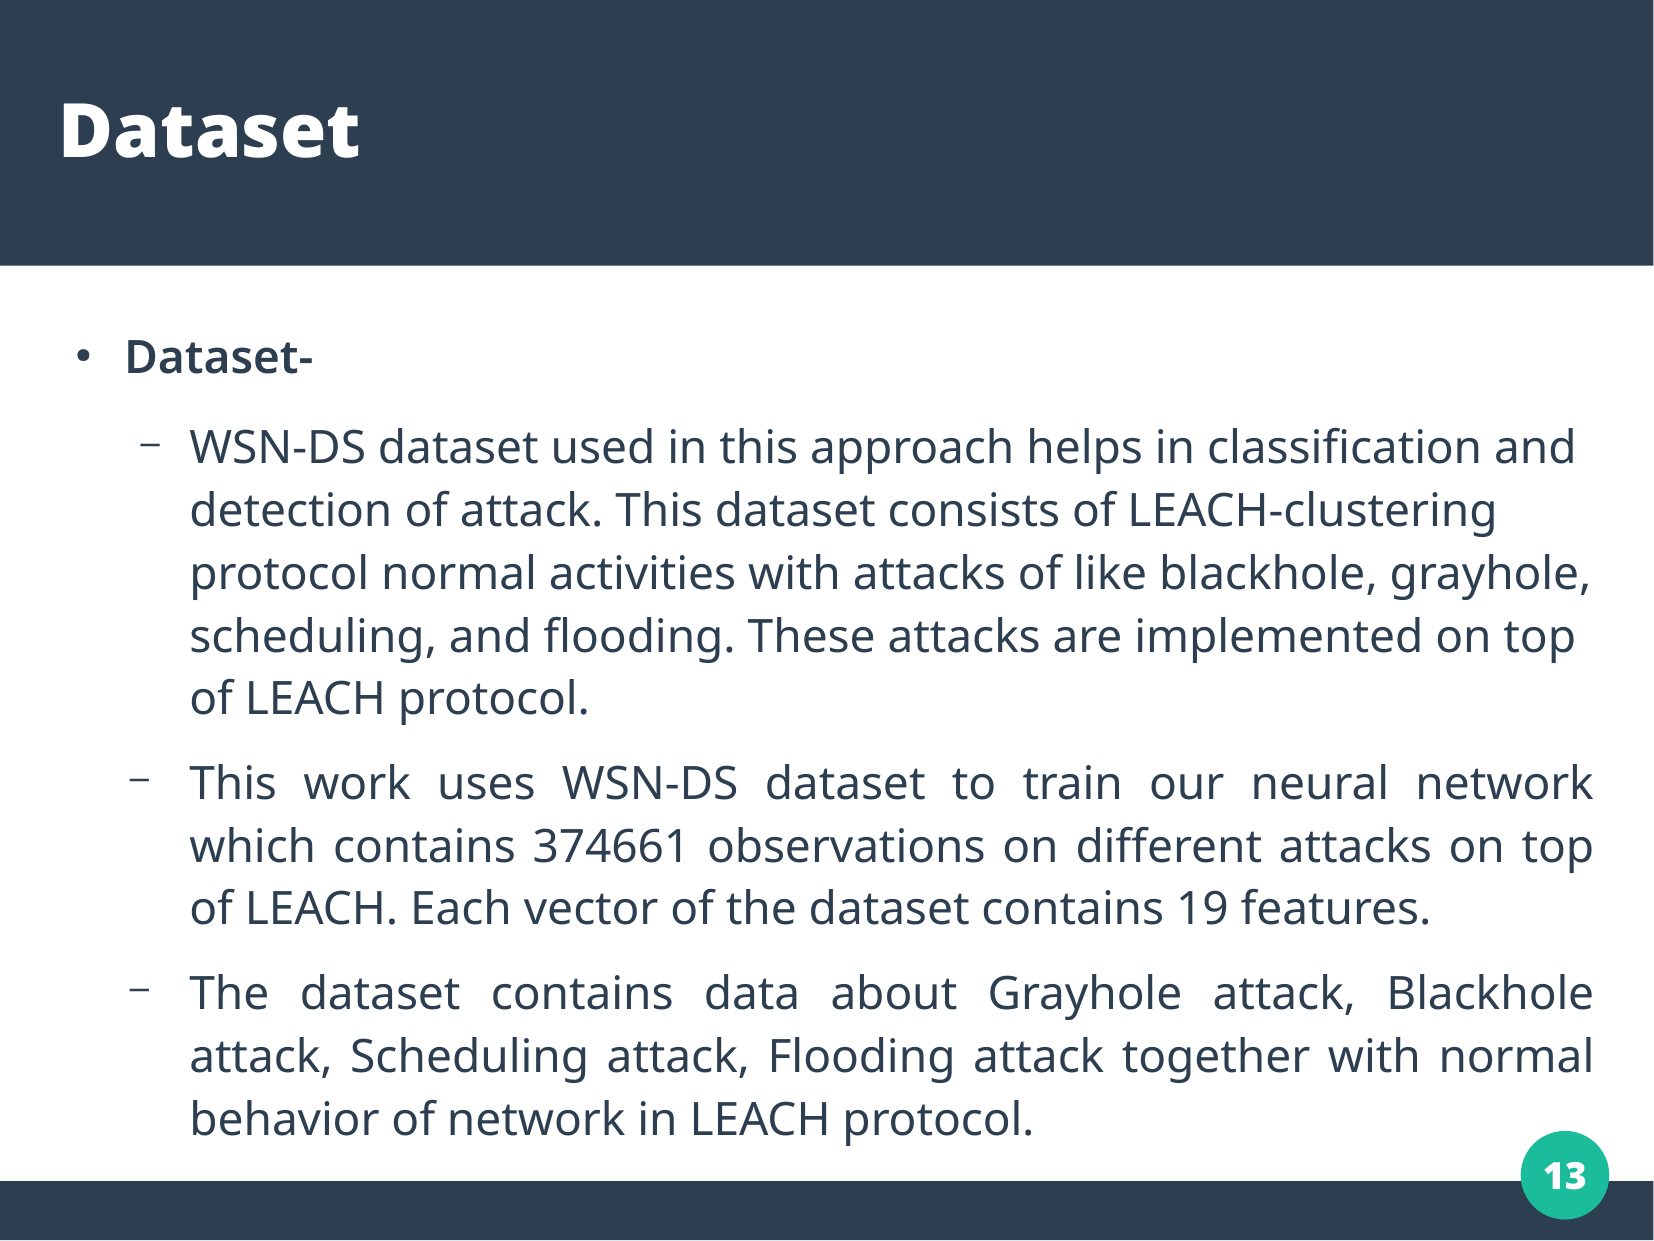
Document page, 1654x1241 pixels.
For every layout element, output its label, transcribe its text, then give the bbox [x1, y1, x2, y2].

list Dataset- WSN-DS dataset used in this approach helps in classification and detection of attack. This dataset consists of LEACH-clustering protocol normal activities with attacks of like blackhole, grayhole, scheduling, and flooding. These attacks are implemented on top of LEACH protocol. This work uses WSN-DS dataset to train our neural network which contains 374661 observations on different attacks on top of LEACH. Each vector of the dataset contains 19 features. The dataset contains data about Grayhole attack, Blackhole attack, Scheduling attack, Flooding attack together with normal behavior of network in LEACH protocol. [59, 324, 1595, 1152]
title Dataset [59, 49, 1595, 207]
